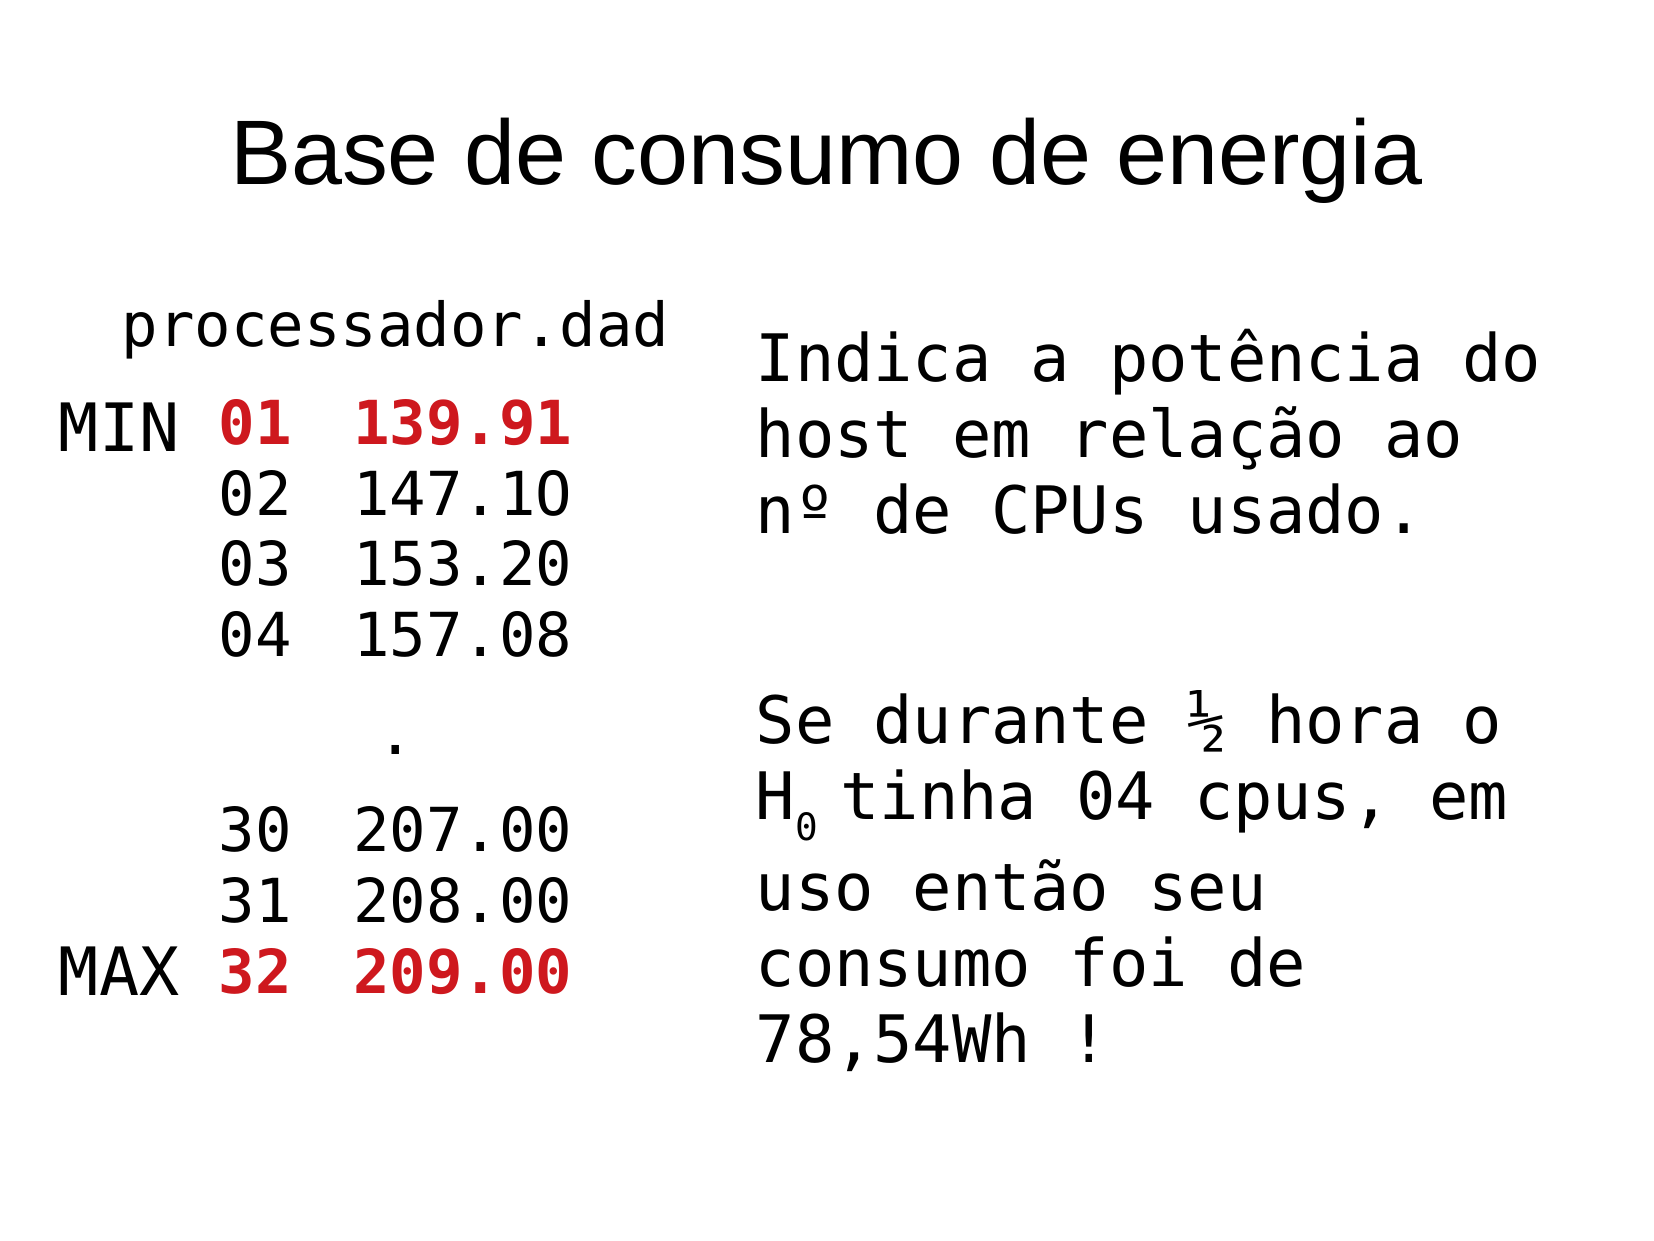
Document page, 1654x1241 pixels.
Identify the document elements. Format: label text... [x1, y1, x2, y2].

text_box Indica a potência do host em relação ao nº de CPUs usado. Se durante ½ hora o H0 tinha 04 cpus, em uso então seu consumo foi de 78,54Wh ! [755, 321, 1543, 1099]
text_box MAX [59, 933, 237, 1026]
text_box MIN [59, 389, 237, 482]
title Base de consumo de energia [82, 49, 1571, 257]
list processador.dad 01 139.91 02 147.1O 03 153.20 04 157.08 . 30 207.00 31 208.00 32 209.00 [82, 290, 709, 1010]
